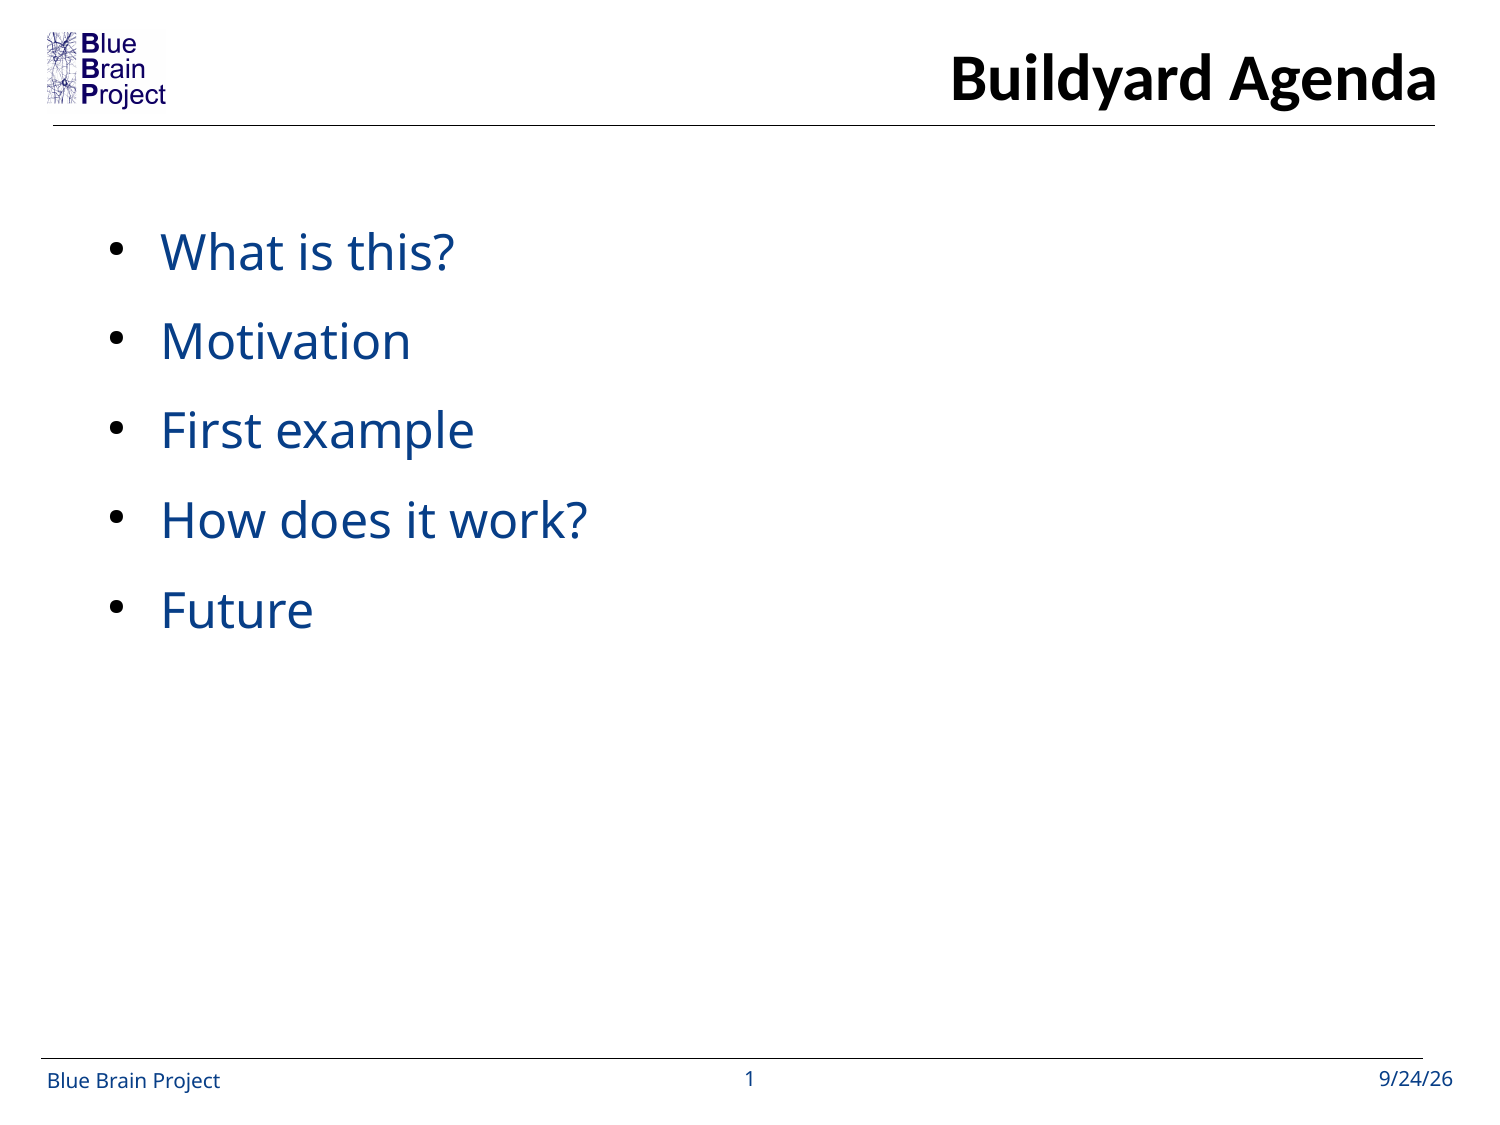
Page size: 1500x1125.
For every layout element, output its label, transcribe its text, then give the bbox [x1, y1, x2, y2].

picture [47, 29, 104, 114]
footer Blue Brain Project [31, 1050, 583, 1111]
list What is this? Motivation First example How does it work? Future [75, 212, 1426, 1013]
slide_number <number> [583, 1050, 917, 1111]
title Buildyard Agenda [104, 22, 1455, 126]
slide_number 6/12/12 [917, 1050, 1469, 1111]
